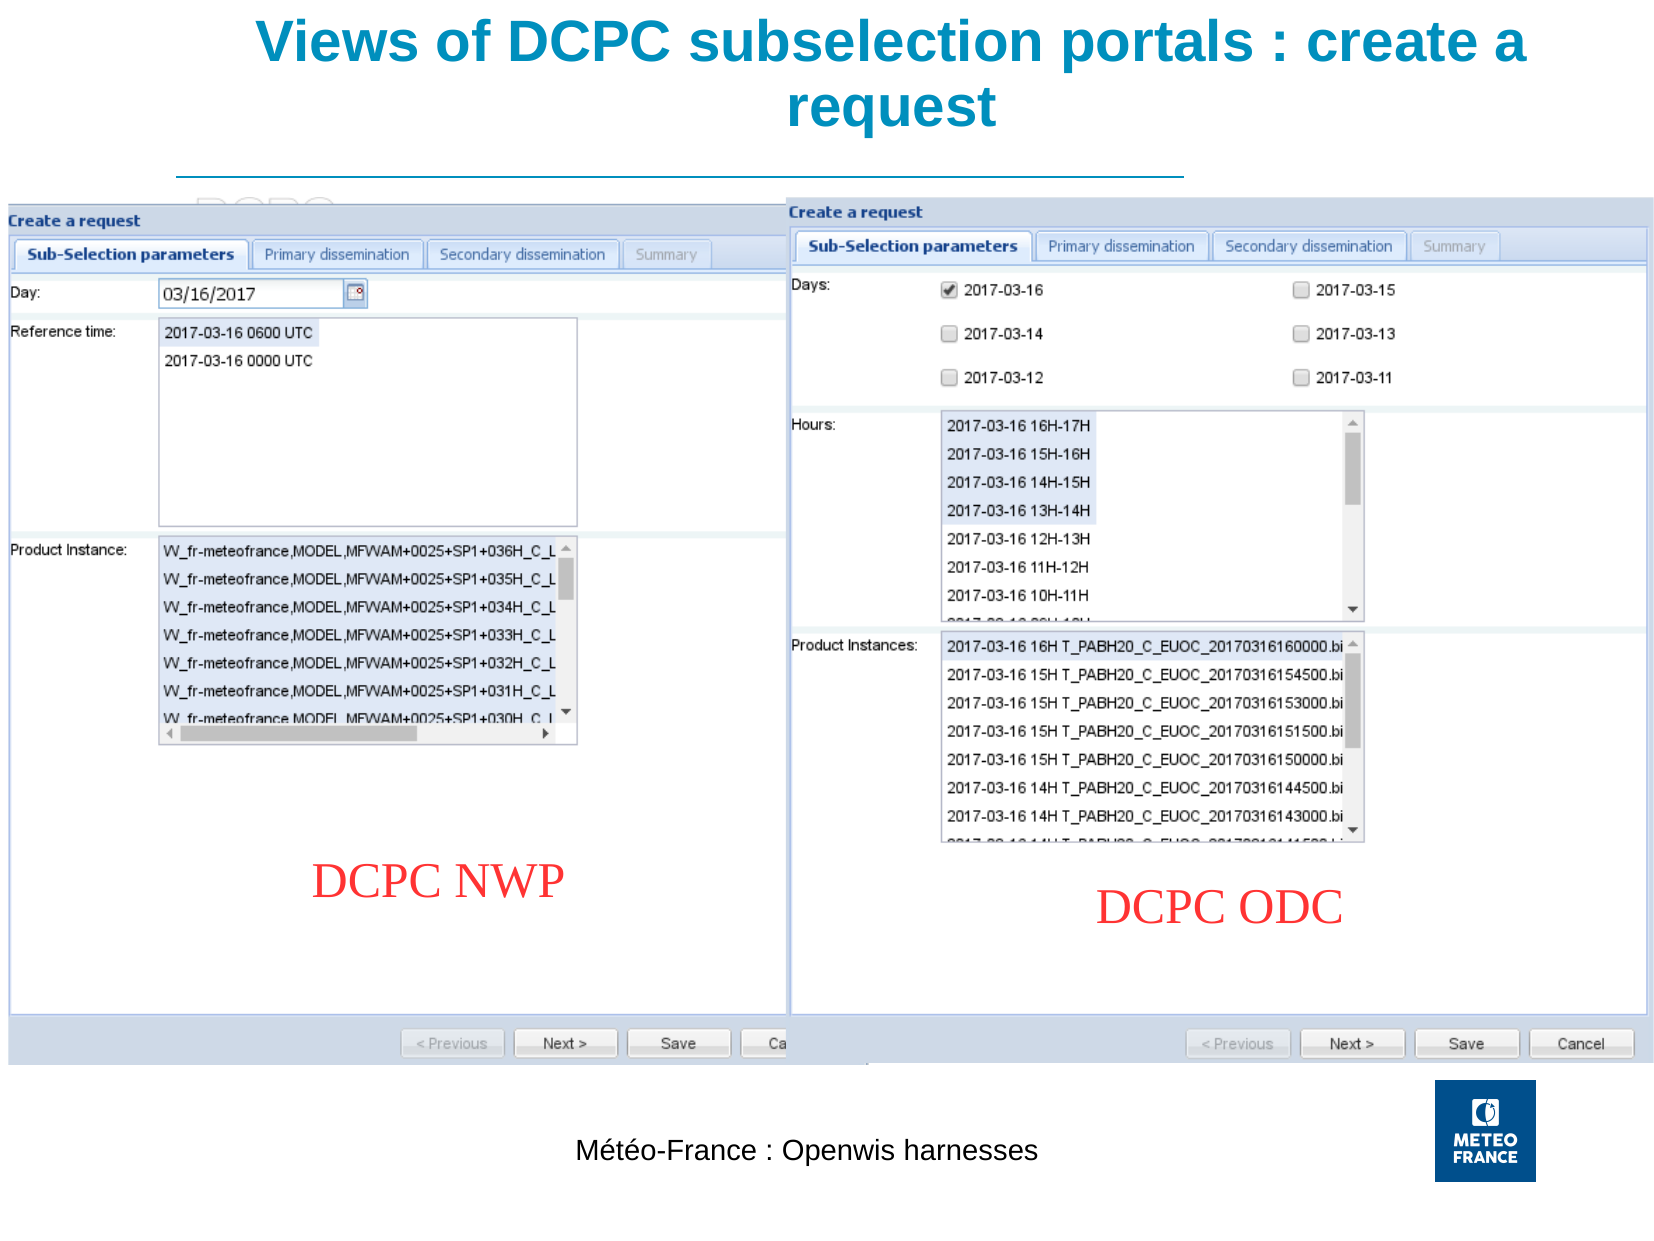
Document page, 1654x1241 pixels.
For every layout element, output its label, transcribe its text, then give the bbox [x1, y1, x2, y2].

picture [8, 197, 1654, 1065]
picture [1435, 1080, 1536, 1182]
title Views of DCPC subselection portals : create a request [176, 8, 1609, 139]
